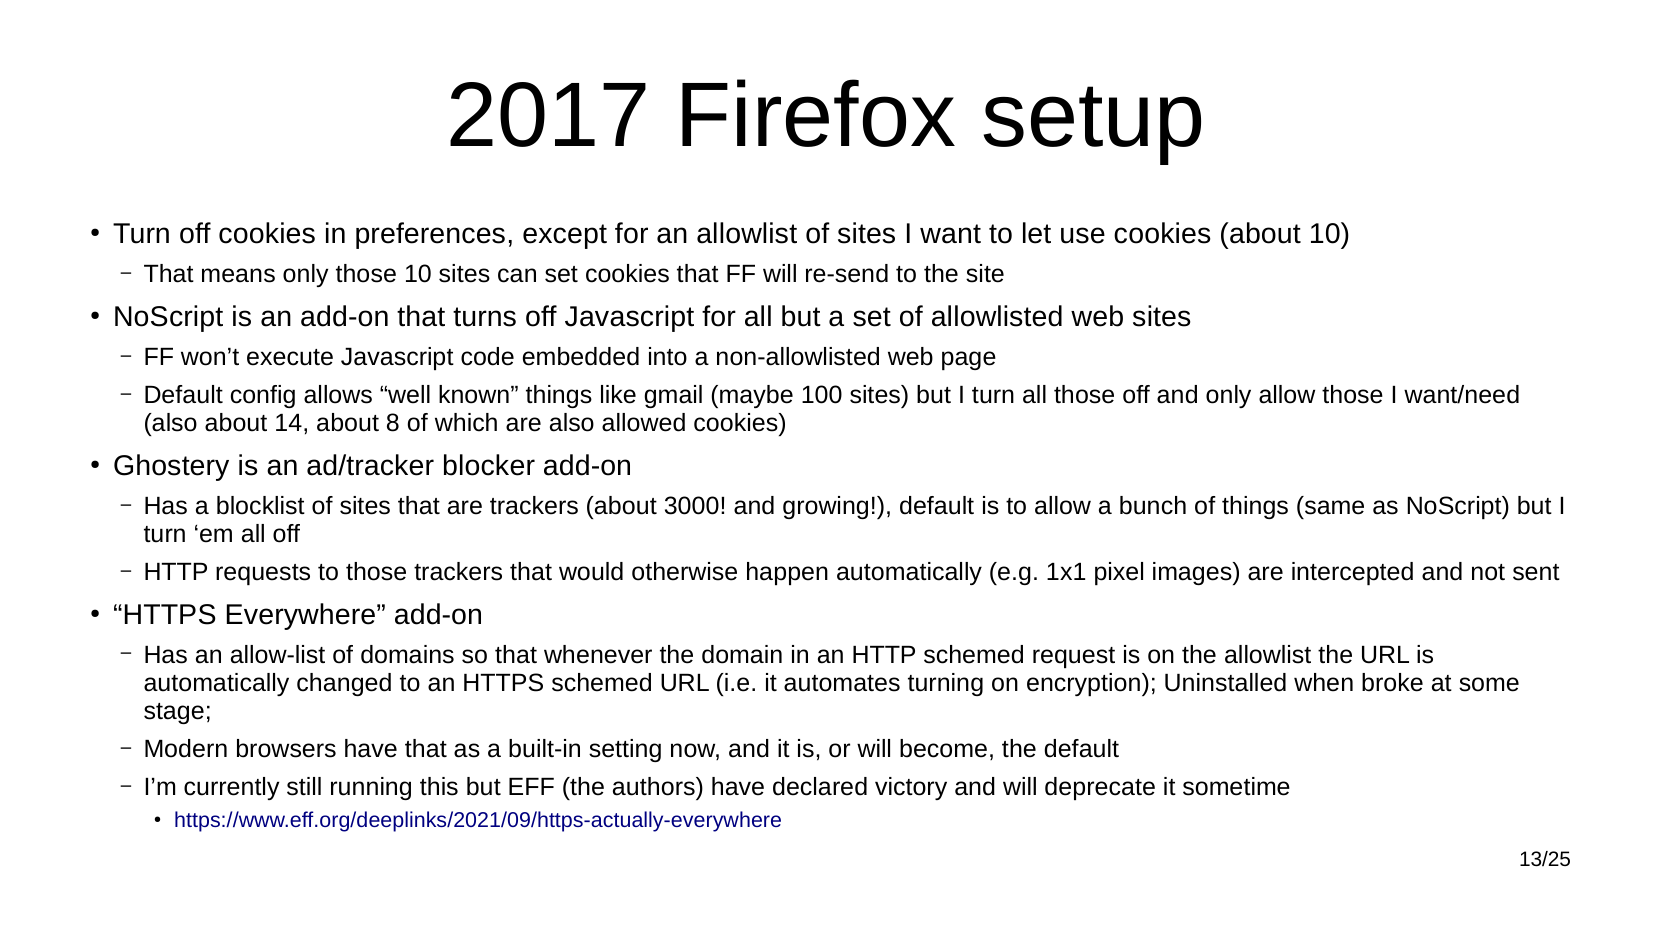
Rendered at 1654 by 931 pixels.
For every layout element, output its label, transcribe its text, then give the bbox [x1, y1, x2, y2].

title 2017 Firefox setup [82, 37, 1571, 193]
list Turn off cookies in preferences, except for an allowlist of sites I want to let use cookies (about 10) That means only those 10 sites can set cookies that FF will re-send to the site NoScript is an add-on that turns off Javascript for all but a set of allowlisted web sites FF won’t execute Javascript code embedded into a non-allowlisted web page Default config allows “well known” things like gmail (maybe 100 sites) but I turn all those off and only allow those I want/need (also about 14, about 8 of which are also allowed cookies) Ghostery is an ad/tracker blocker add-on Has a blocklist of sites that are trackers (about 3000! and growing!), default is to allow a bunch of things (same as NoScript) but I turn ‘em all off HTTP requests to those trackers that would otherwise happen automatically (e.g. 1x1 pixel images) are intercepted and not sent “HTTPS Everywhere” add-on Has an allow-list of domains so that whenever the domain in an HTTP schemed request is on the allowlist the URL is automatically changed to an HTTPS schemed URL (i.e. it automates turning on encryption); Uninstalled when broke at some stage; Modern browsers have that as a built-in setting now, and it is, or will become, the default I’m currently still running this but EFF (the authors) have declared victory and will deprecate it sometime https://www.eff.org/deeplinks/2021/09/https-actually-everywhere [82, 217, 1571, 853]
